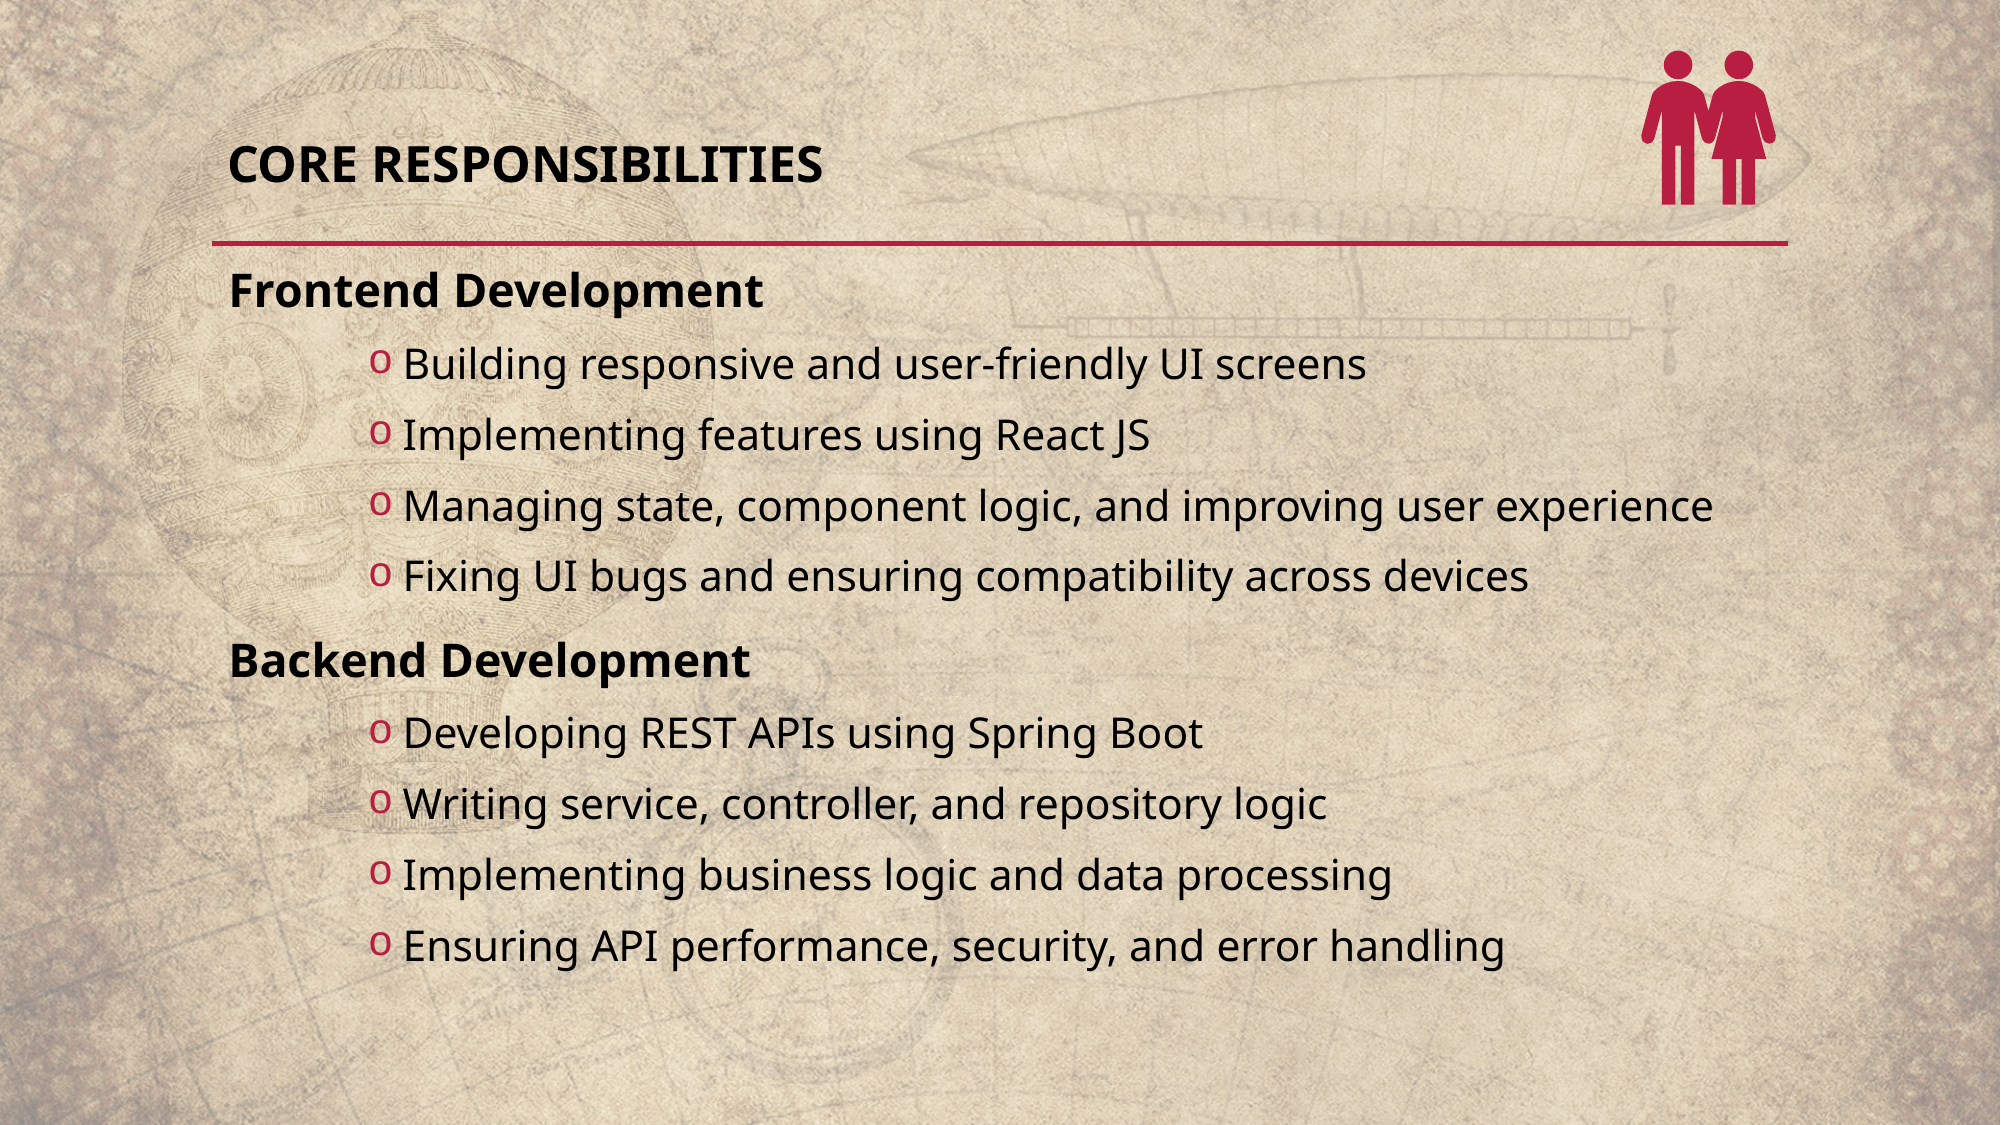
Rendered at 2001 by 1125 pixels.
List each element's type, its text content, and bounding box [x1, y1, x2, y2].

title CORE RESPONSIBILITIES [212, 131, 1788, 305]
picture [1616, 35, 1801, 220]
list Frontend Development Building responsive and user-friendly UI screens Implementing features using React JS Managing state, component logic, and improving user experience Fixing UI bugs and ensuring compatibility across devices Backend Development Developing REST APIs using Spring Boot Writing service, controller, and repository logic Implementing business logic and data processing Ensuring API performance, security, and error handling [213, 242, 1789, 993]
